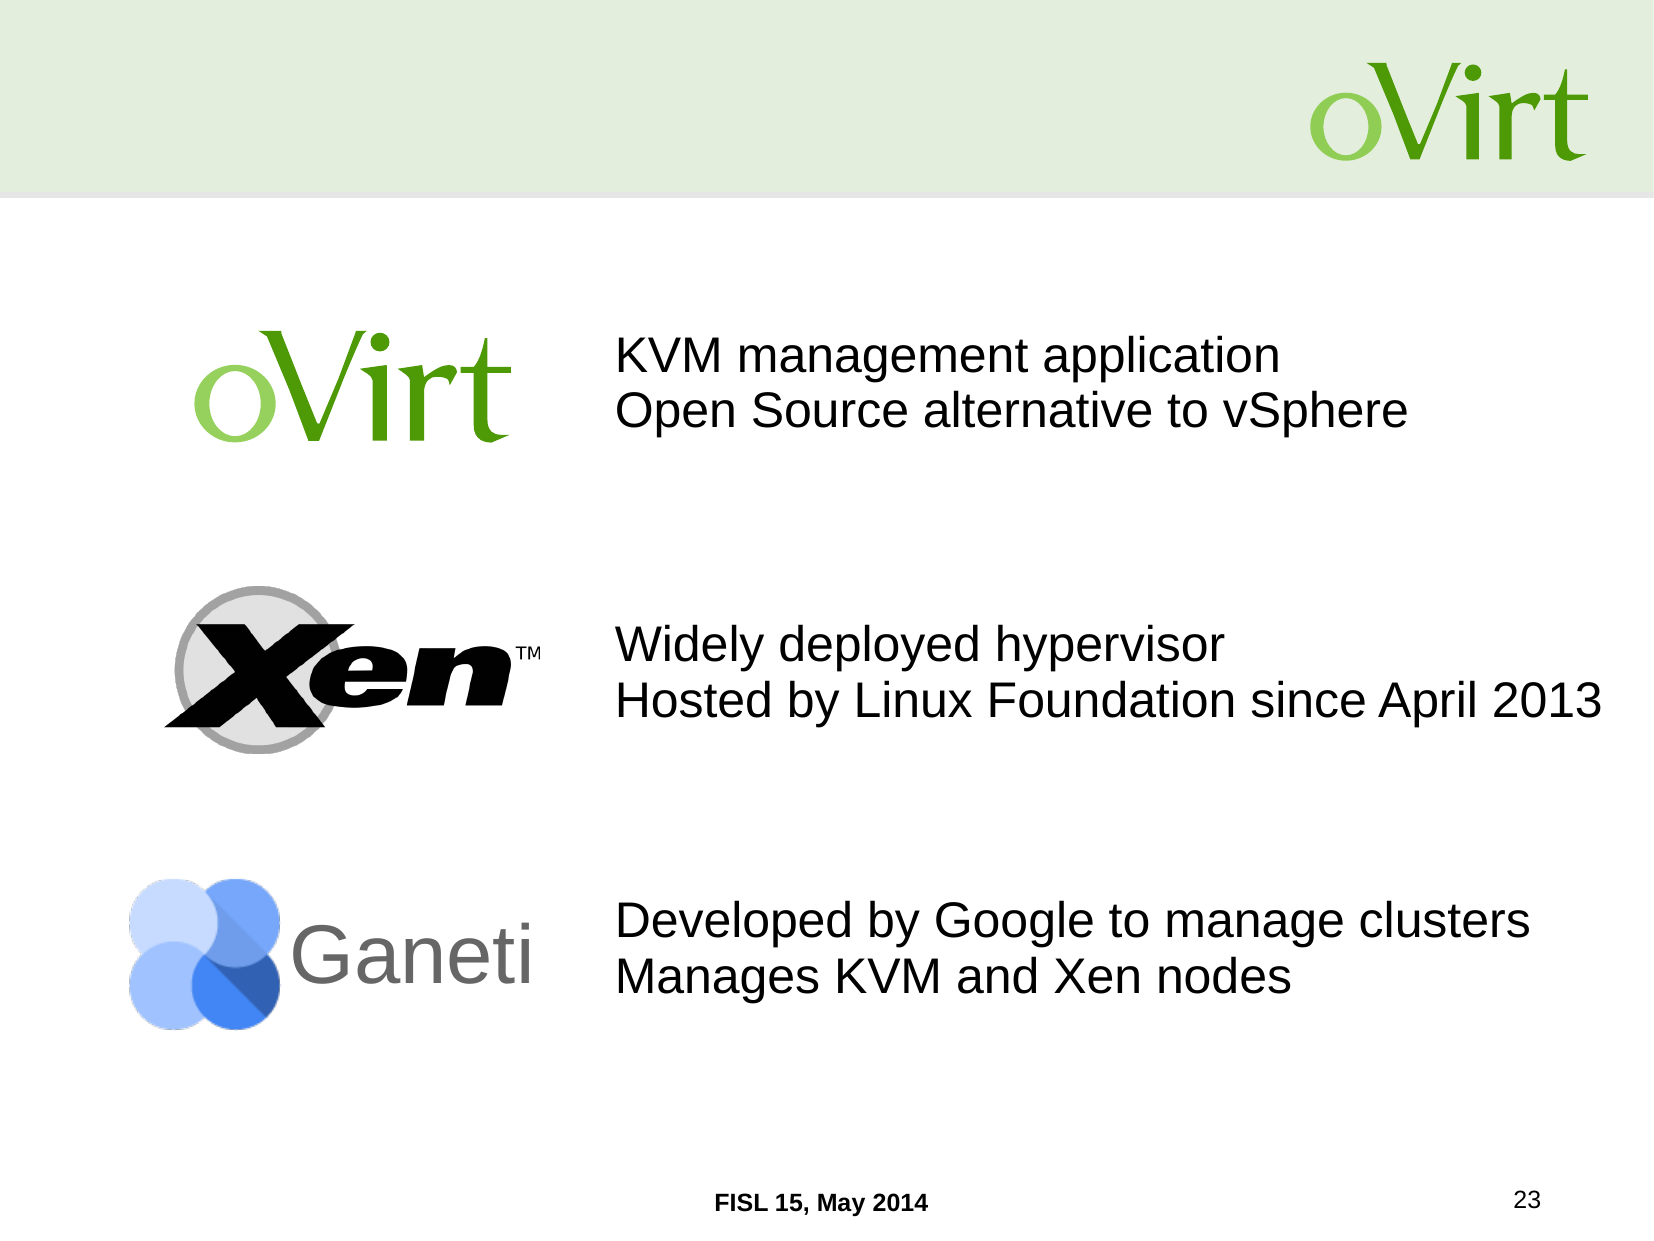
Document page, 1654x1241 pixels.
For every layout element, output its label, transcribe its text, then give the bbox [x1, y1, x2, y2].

picture [105, 854, 305, 1055]
text_box Widely deployed hypervisor Hosted by Linux Foundation since April 2013 [600, 608, 1618, 736]
text_box Ganeti [274, 901, 550, 1009]
text_box KVM management application Open Source alternative to vSphere [600, 319, 1425, 446]
text_box Developed by Google to manage clusters Manages KVM and Xen nodes [600, 885, 1547, 1012]
picture [164, 586, 540, 755]
picture [171, 300, 540, 465]
